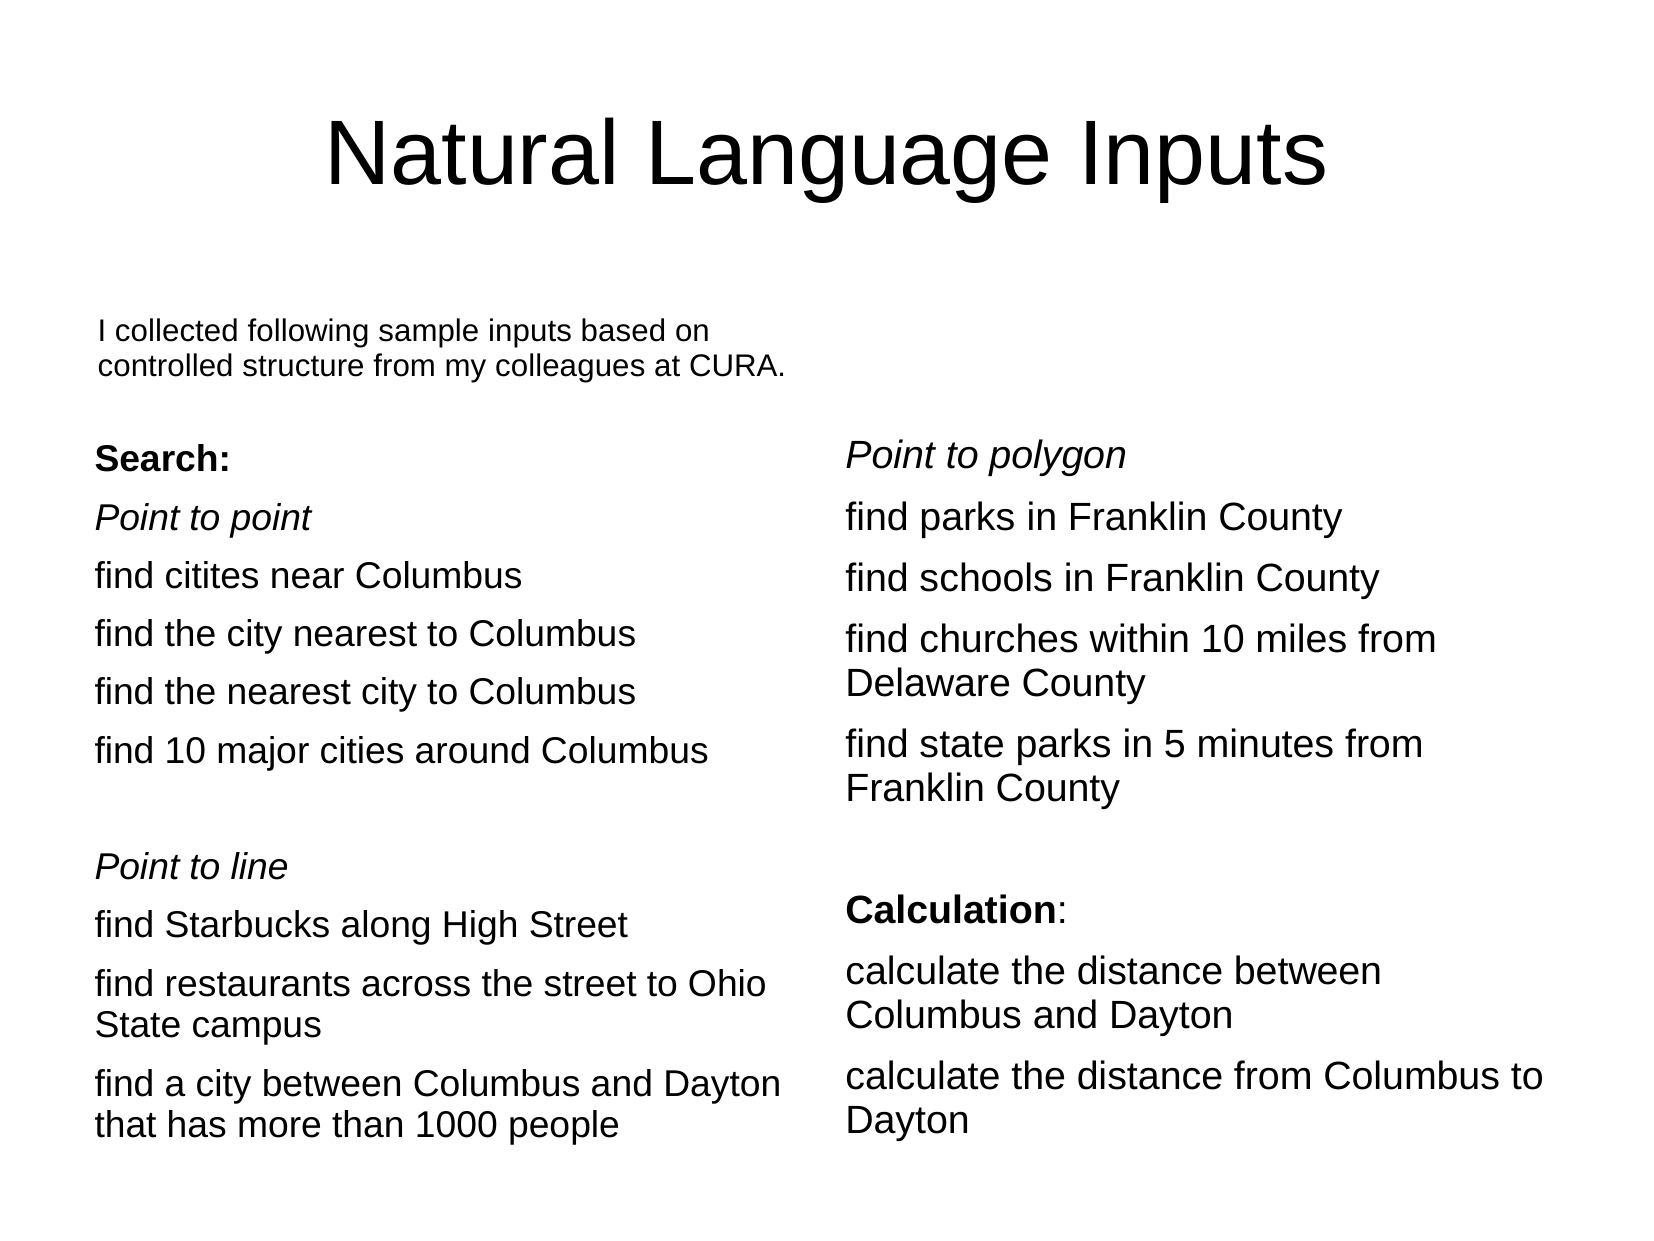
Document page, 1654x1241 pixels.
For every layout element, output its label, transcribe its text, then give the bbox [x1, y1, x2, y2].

list Point to polygon find parks in Franklin County find schools in Franklin County find churches within 10 miles from Delaware County find state parks in 5 minutes from Franklin County Calculation: calculate the distance between Columbus and Dayton calculate the distance from Columbus to Dayton [845, 433, 1558, 1153]
list Search: Point to point find citites near Columbus find the city nearest to Columbus find the nearest city to Columbus find 10 major cities around Columbus Point to line find Starbucks along High Street find restaurants across the street to Ohio State campus find a city between Columbus and Dayton that has more than 1000 people [94, 437, 807, 1158]
text_box I collected following sample inputs based on controlled structure from my colleagues at CURA. [82, 306, 856, 437]
title Natural Language Inputs [82, 49, 1571, 257]
